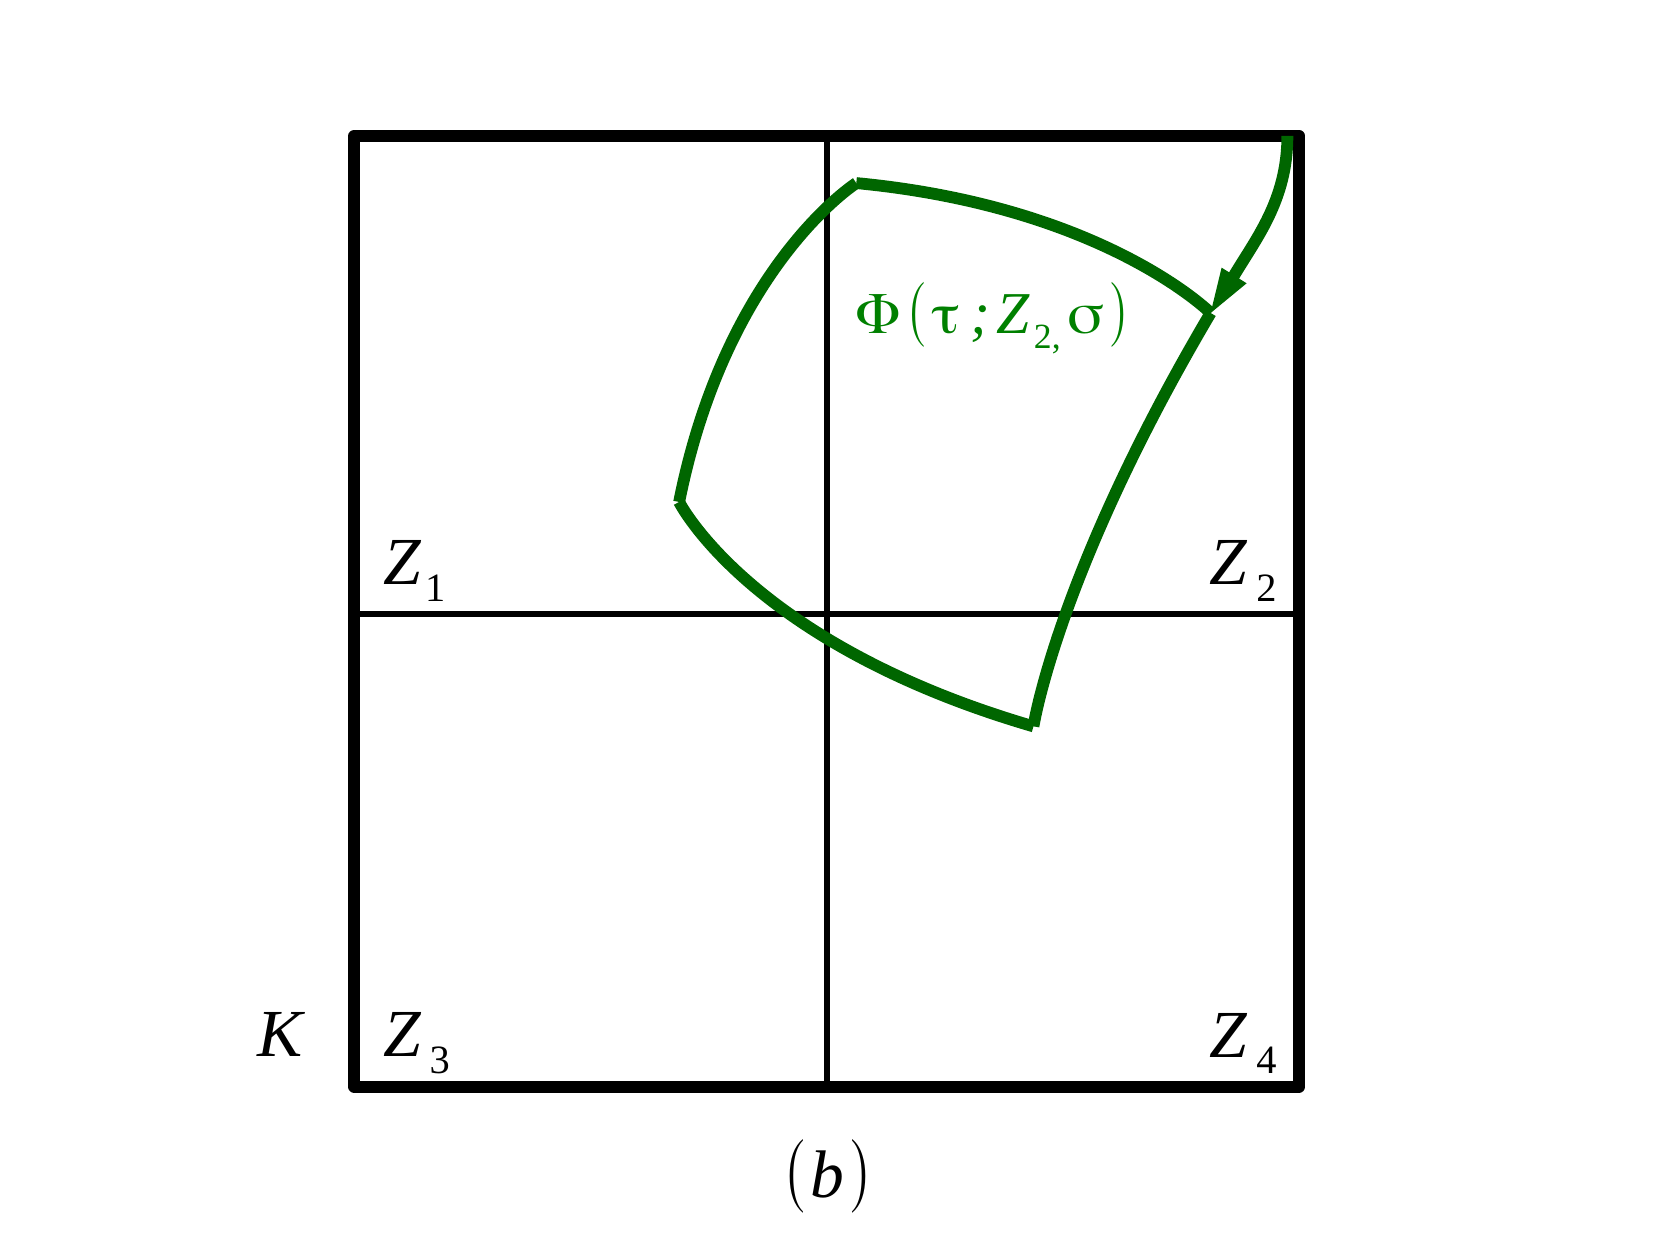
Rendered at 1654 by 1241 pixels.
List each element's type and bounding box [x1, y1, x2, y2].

chart [236, 998, 325, 1074]
chart [767, 1133, 888, 1216]
chart [840, 277, 1145, 355]
chart [1192, 525, 1291, 612]
chart [1192, 998, 1294, 1084]
chart [366, 525, 463, 612]
chart [366, 998, 465, 1084]
